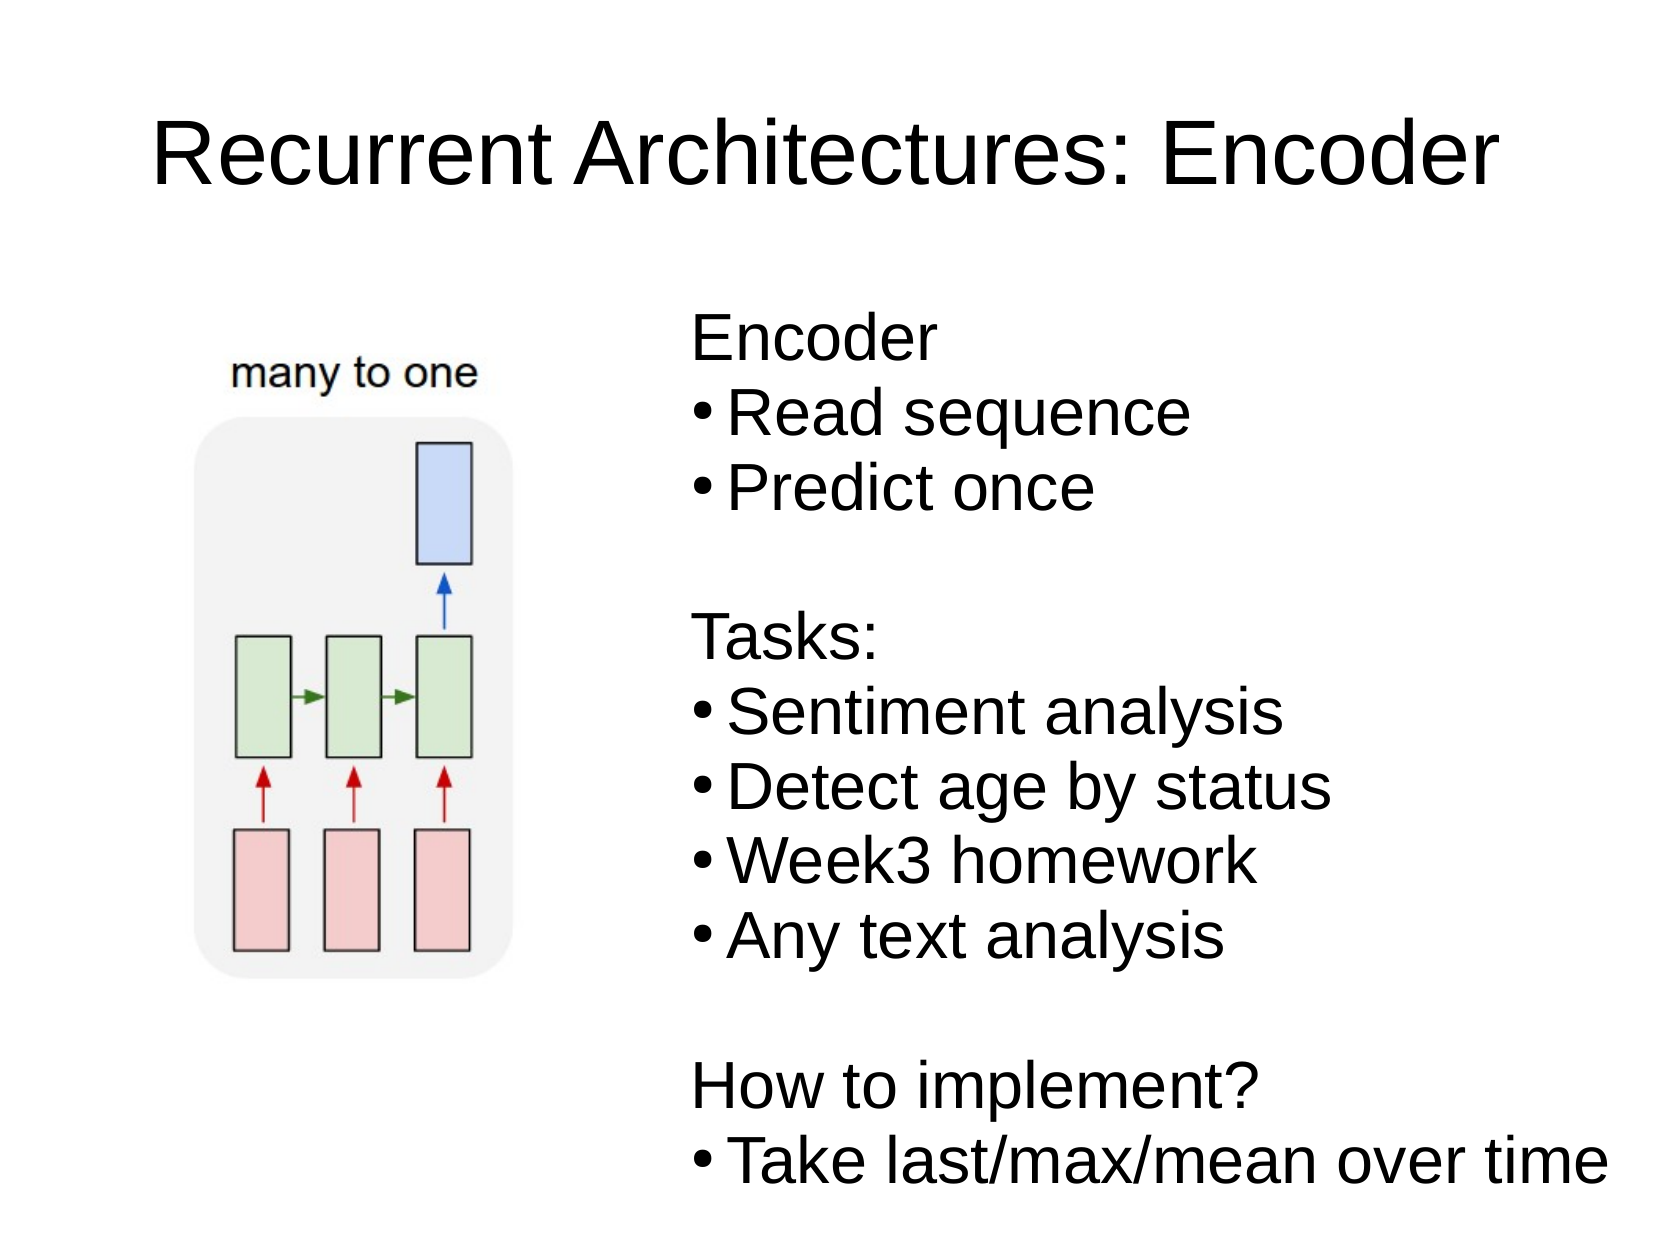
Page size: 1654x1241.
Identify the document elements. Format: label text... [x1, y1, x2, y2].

title Recurrent Architectures: Encoder [82, 49, 1571, 257]
subtitle Encoder Read sequence Predict once Tasks: Sentiment analysis Detect age by status Week3 homework Any text analysis How to implement? Take last/max/mean over time [655, 300, 1641, 1198]
picture [177, 353, 549, 993]
